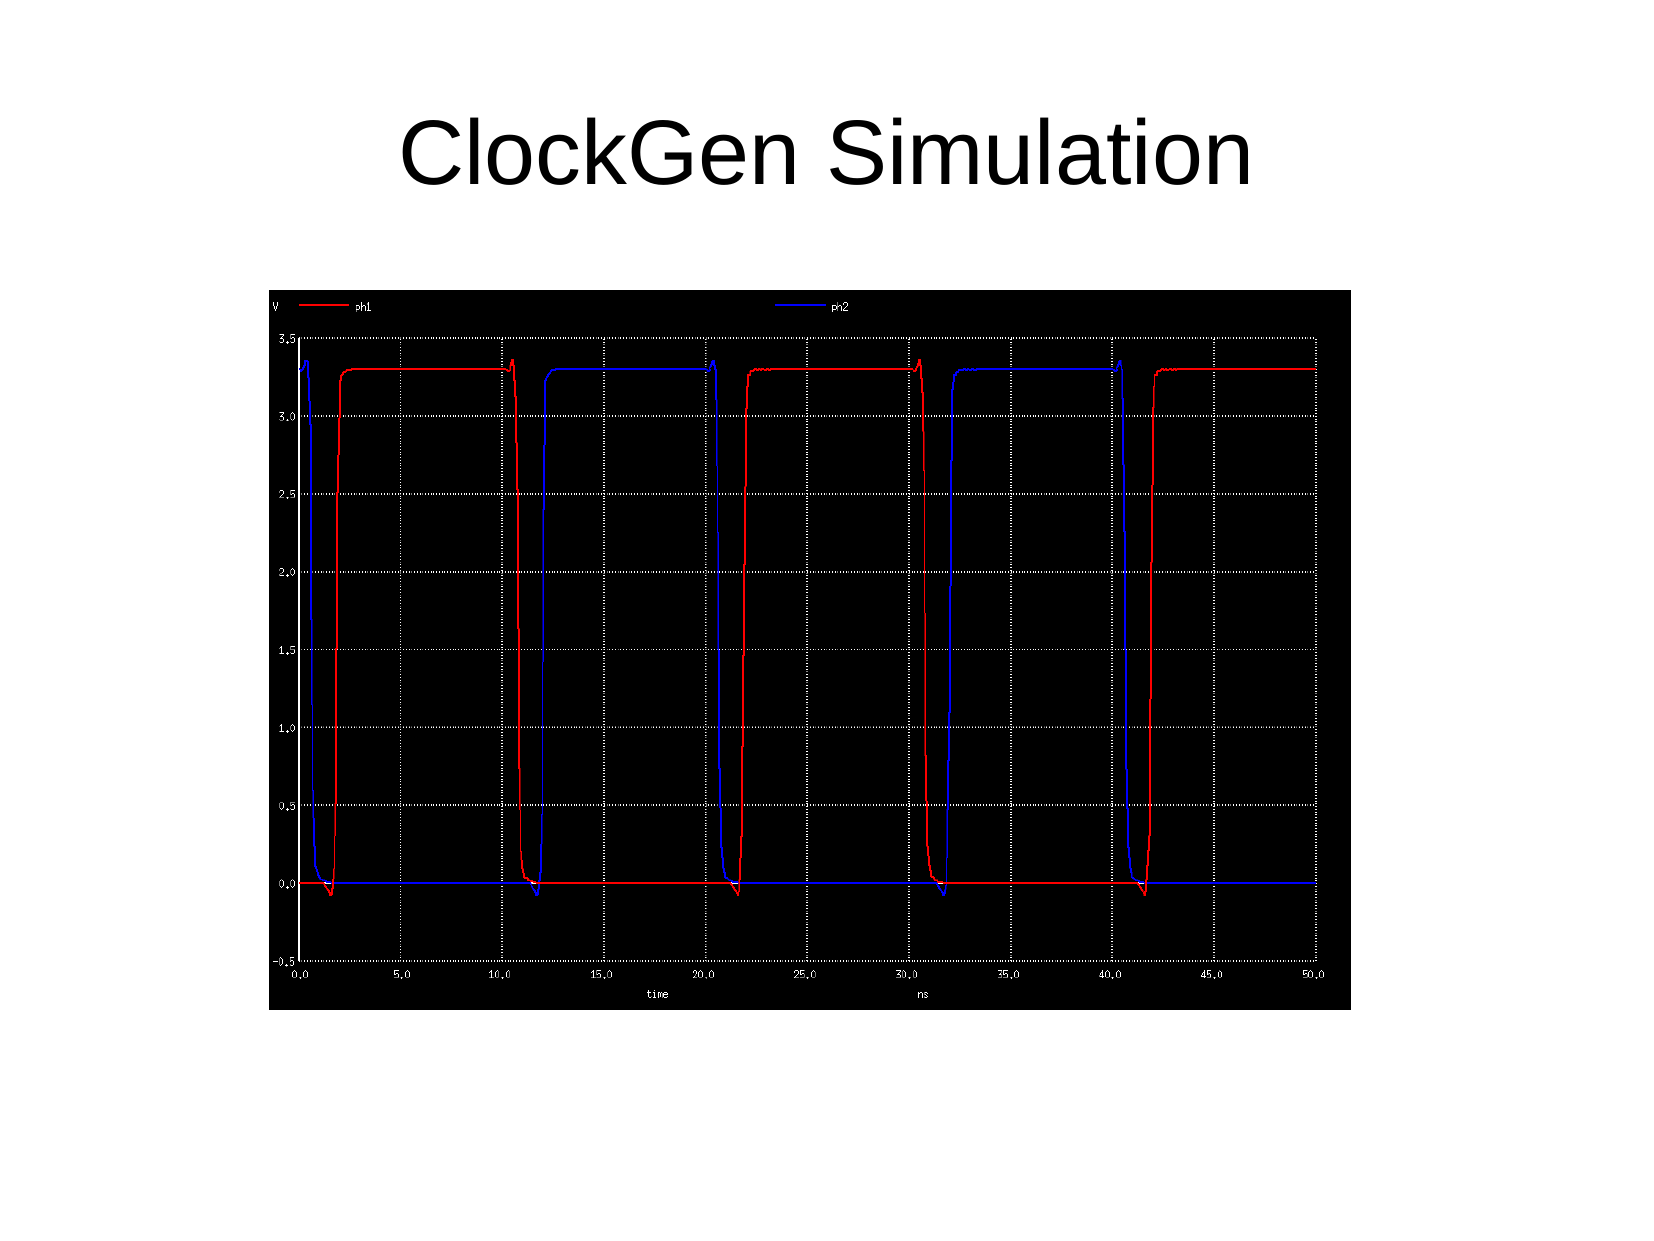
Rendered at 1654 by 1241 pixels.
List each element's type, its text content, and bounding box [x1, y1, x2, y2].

picture [269, 290, 1351, 1010]
title ClockGen Simulation [82, 49, 1571, 257]
